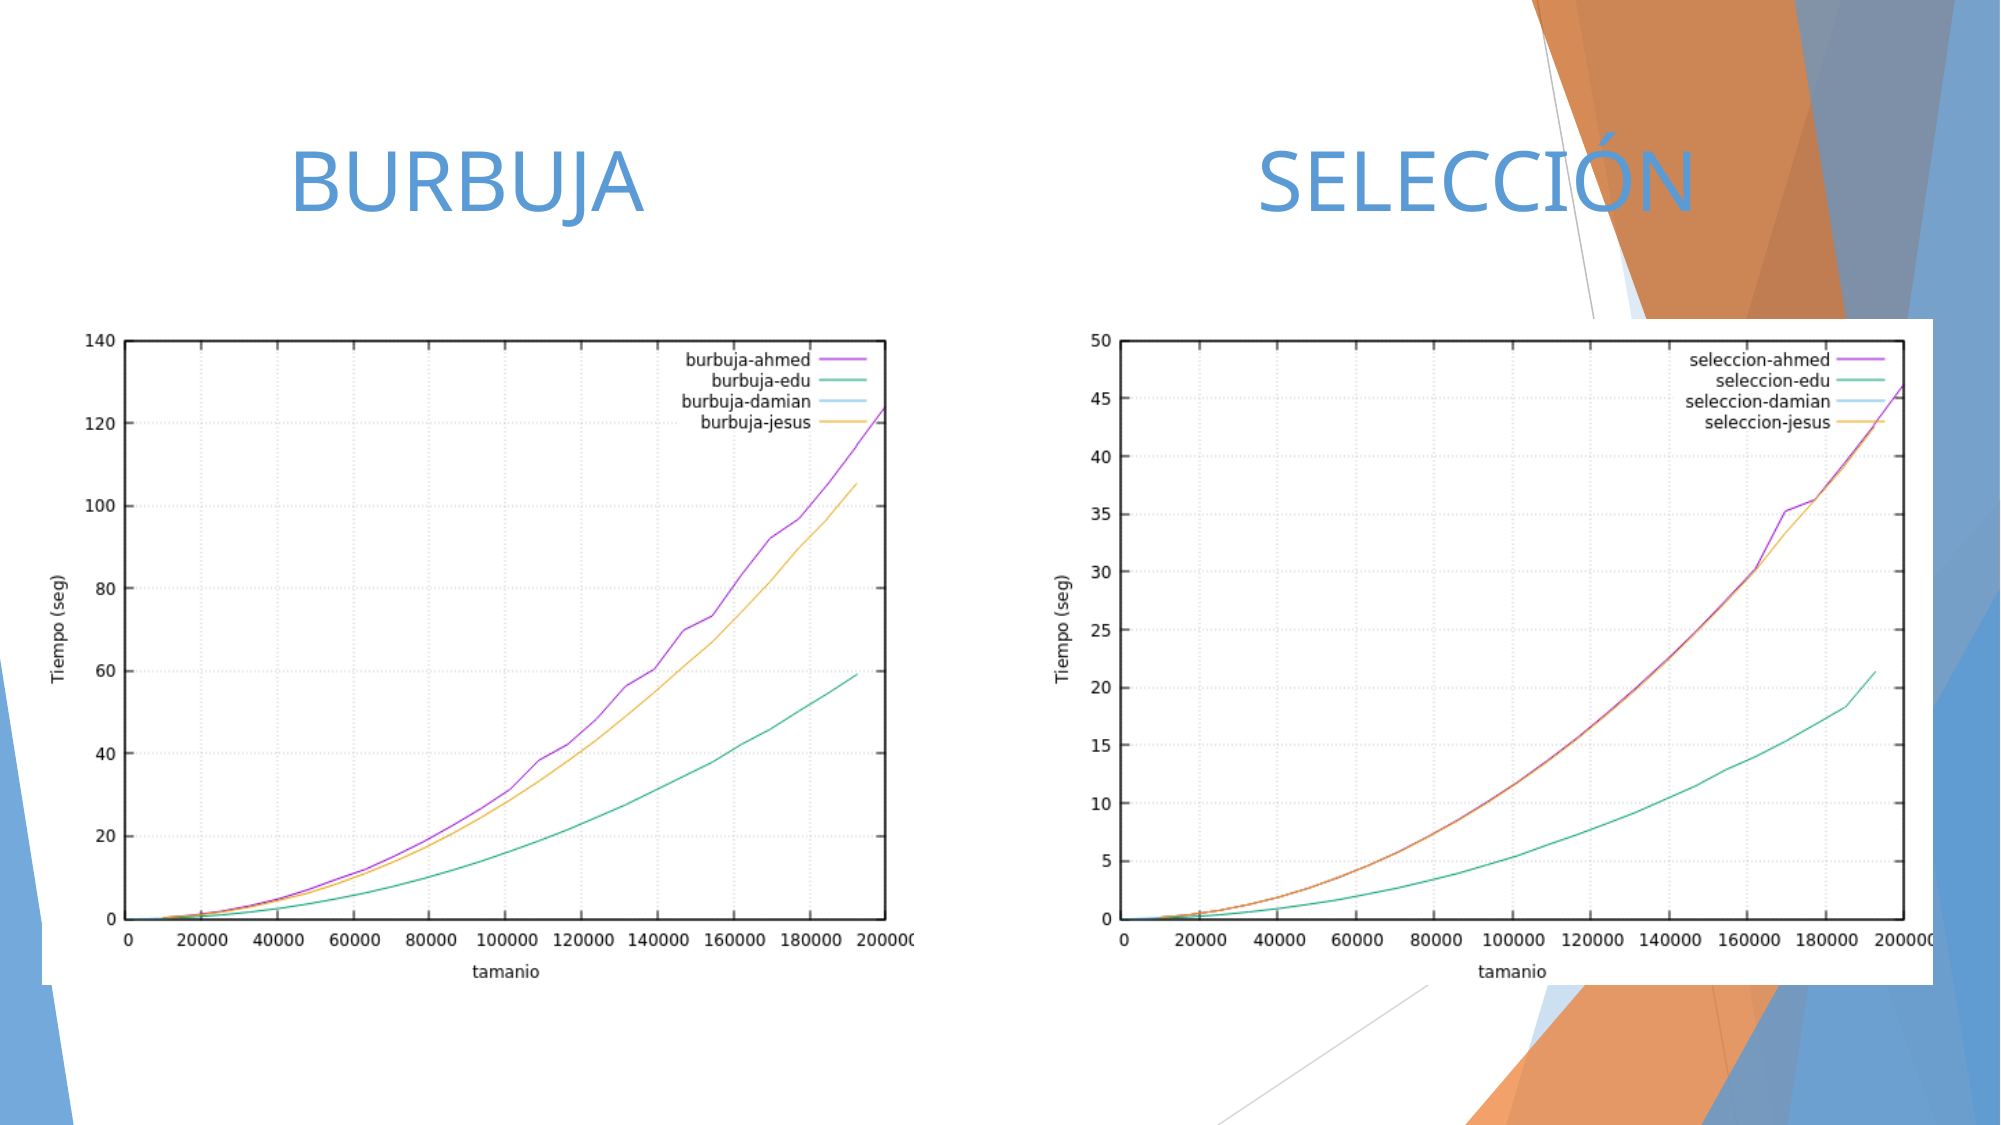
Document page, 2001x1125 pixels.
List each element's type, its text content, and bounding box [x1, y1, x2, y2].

text_box SELECCIÓN [1053, 121, 1926, 251]
picture [42, 319, 914, 985]
title BURBUJA [42, 121, 914, 251]
picture [1046, 319, 1933, 985]
